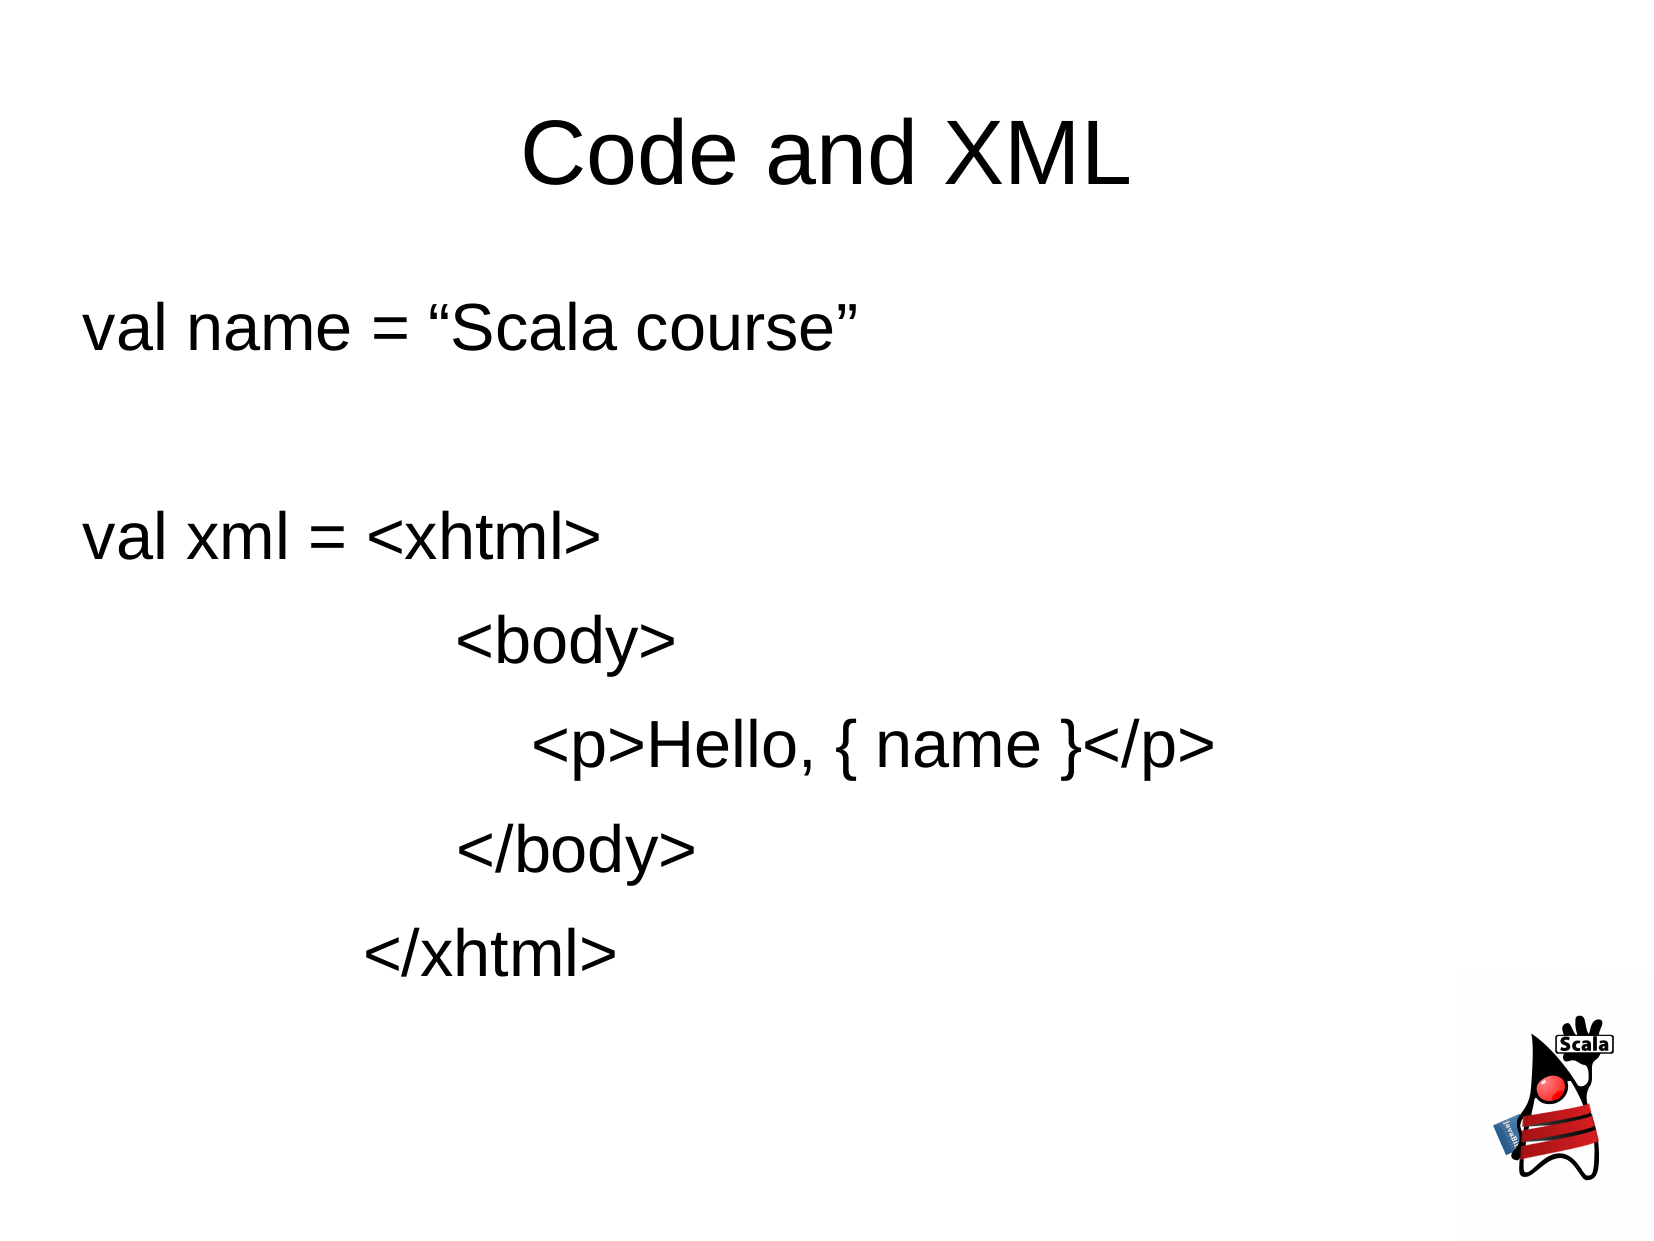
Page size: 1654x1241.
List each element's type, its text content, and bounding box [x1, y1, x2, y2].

list val name = “Scala course” val xml = <xhtml> <body> <p>Hello, { name }</p> </body> </xhtml> [82, 290, 1571, 1109]
picture [1462, 969, 1654, 1241]
title Code and XML [82, 56, 1571, 250]
